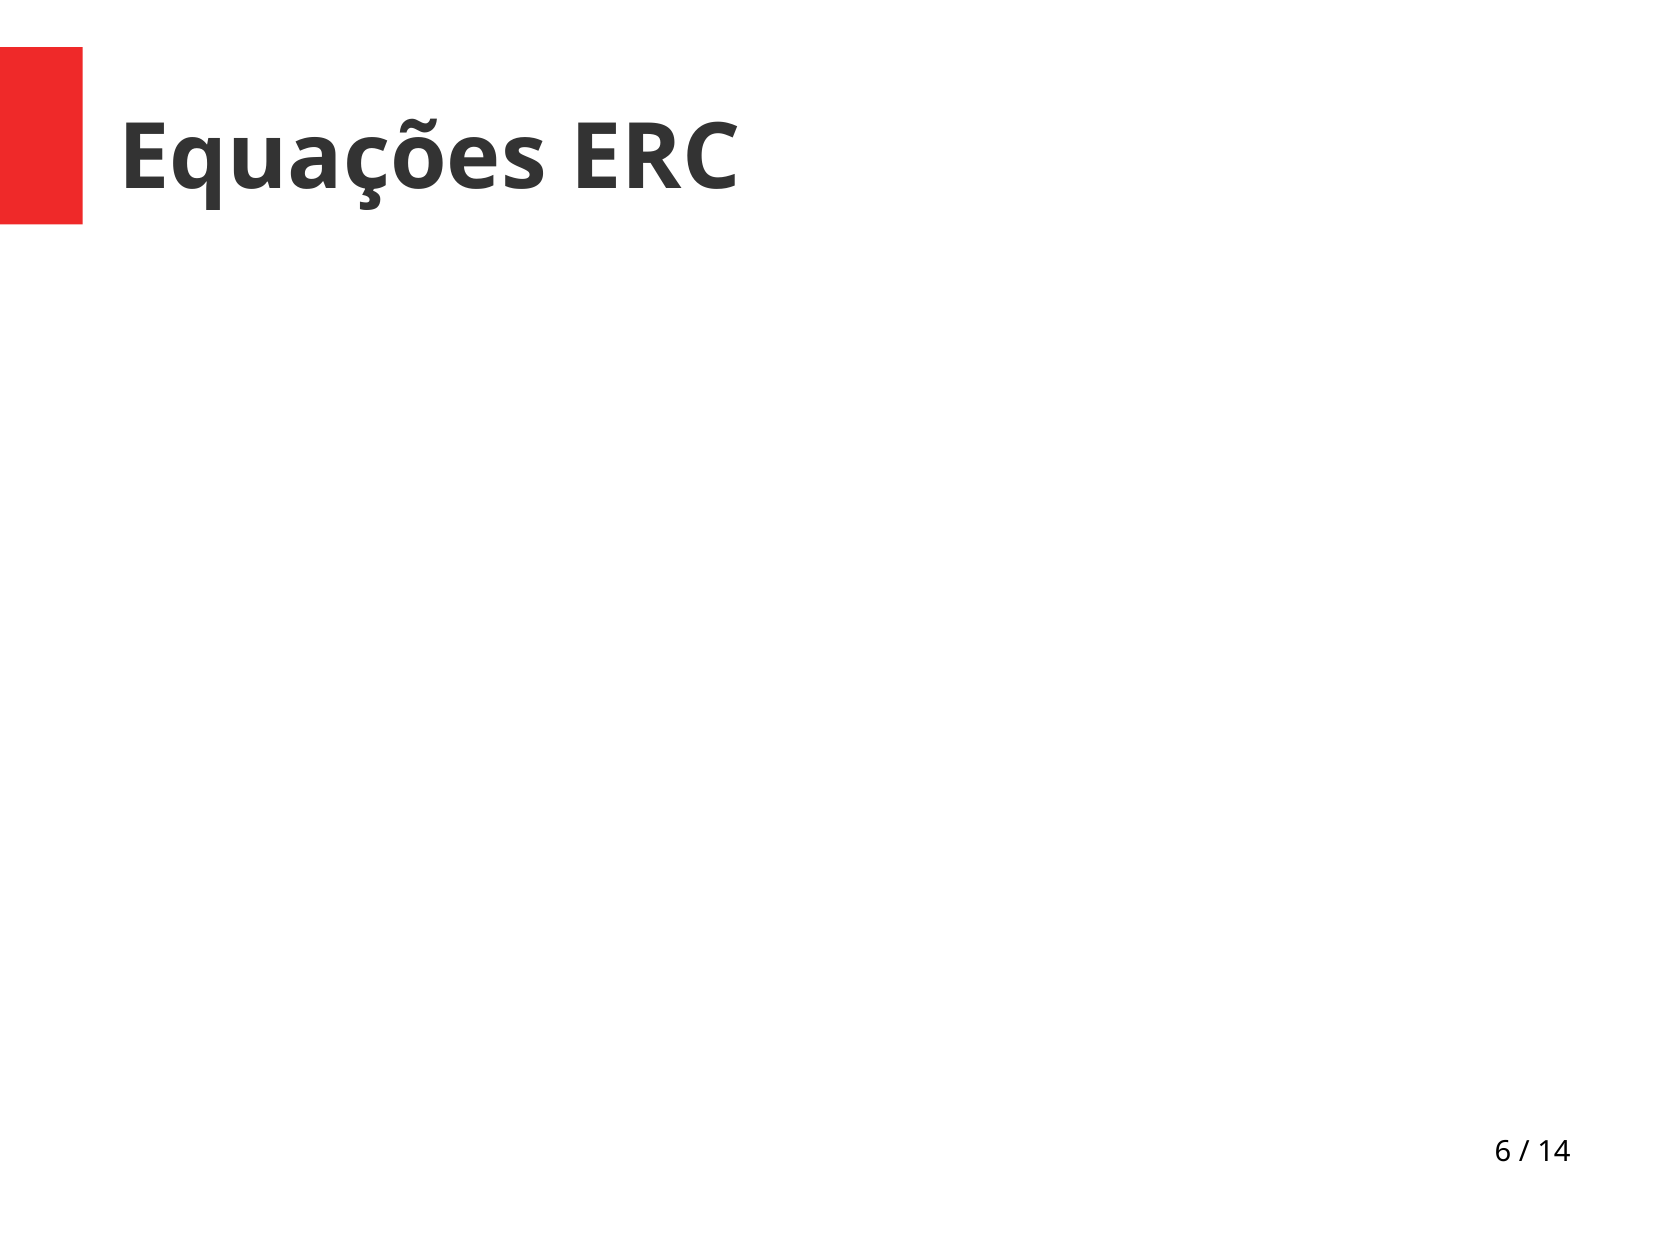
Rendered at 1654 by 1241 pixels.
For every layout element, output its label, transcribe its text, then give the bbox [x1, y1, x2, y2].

title Equações ERC [118, 49, 1571, 257]
